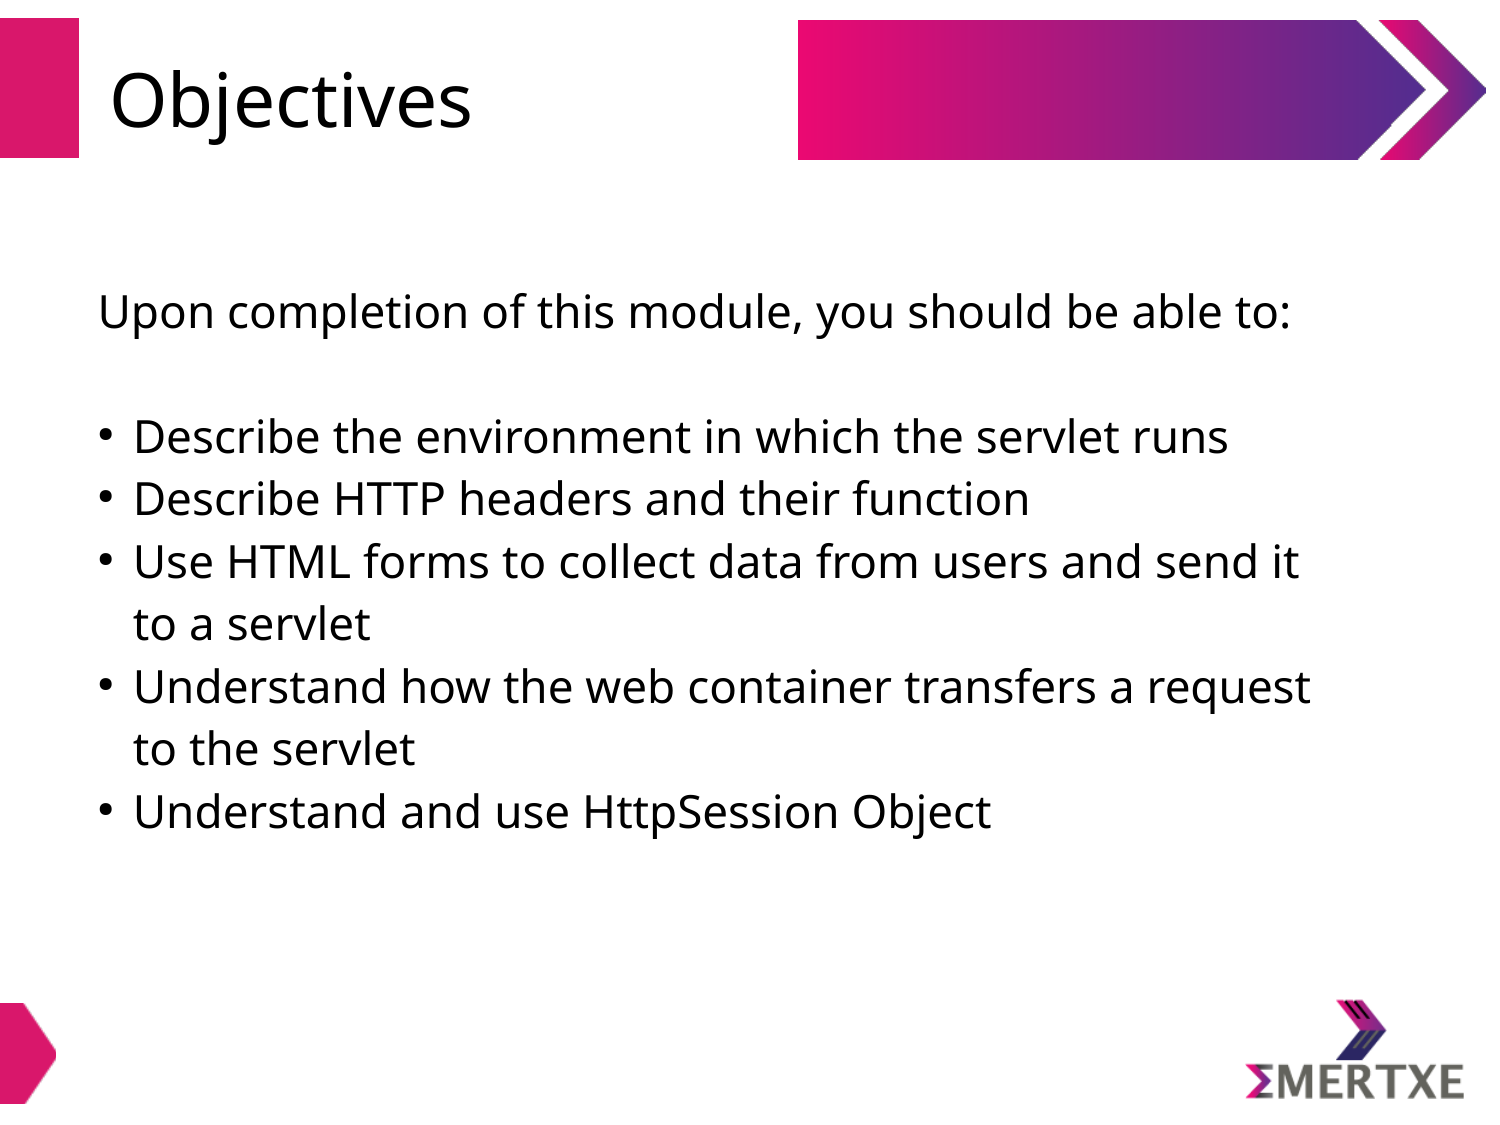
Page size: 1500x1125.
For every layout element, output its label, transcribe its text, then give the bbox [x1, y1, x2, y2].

text_box Upon completion of this module, you should be able to: Describe the environment in which the servlet runs Describe HTTP headers and their function Use HTML forms to collect data from users and send it to a servlet Understand how the web container transfers a request to the servlet Understand and use HttpSession Object [82, 271, 1371, 873]
text_box Objectives [94, 39, 768, 142]
picture [1245, 996, 1465, 1099]
picture [798, 20, 1486, 160]
